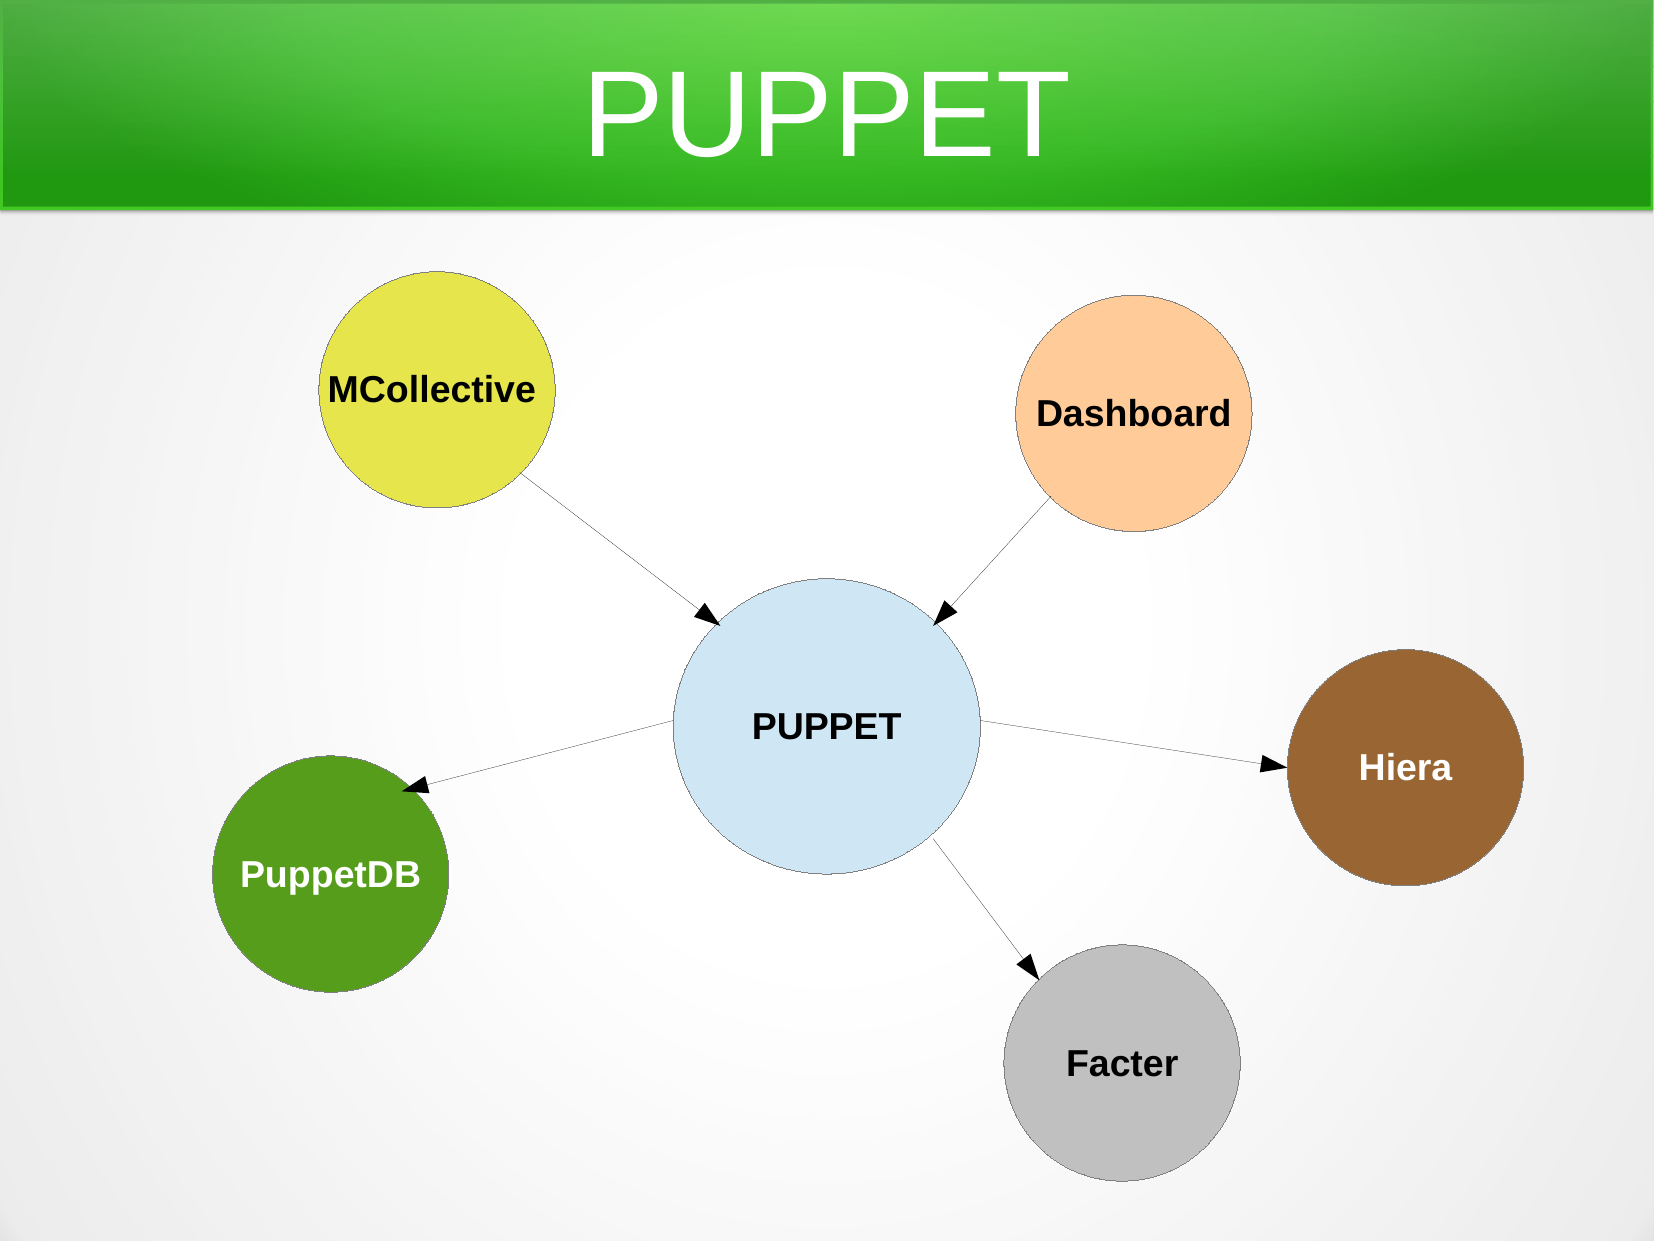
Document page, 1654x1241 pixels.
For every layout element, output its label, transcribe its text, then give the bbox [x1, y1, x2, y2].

text_box Hiera [1287, 649, 1524, 886]
text_box Facter [1003, 944, 1241, 1182]
text_box Dashboard [1015, 295, 1253, 532]
text_box MCollective [318, 271, 556, 508]
text_box PuppetDB [212, 755, 449, 993]
title PUPPET [82, 45, 1571, 183]
text_box PUPPET [673, 578, 981, 875]
